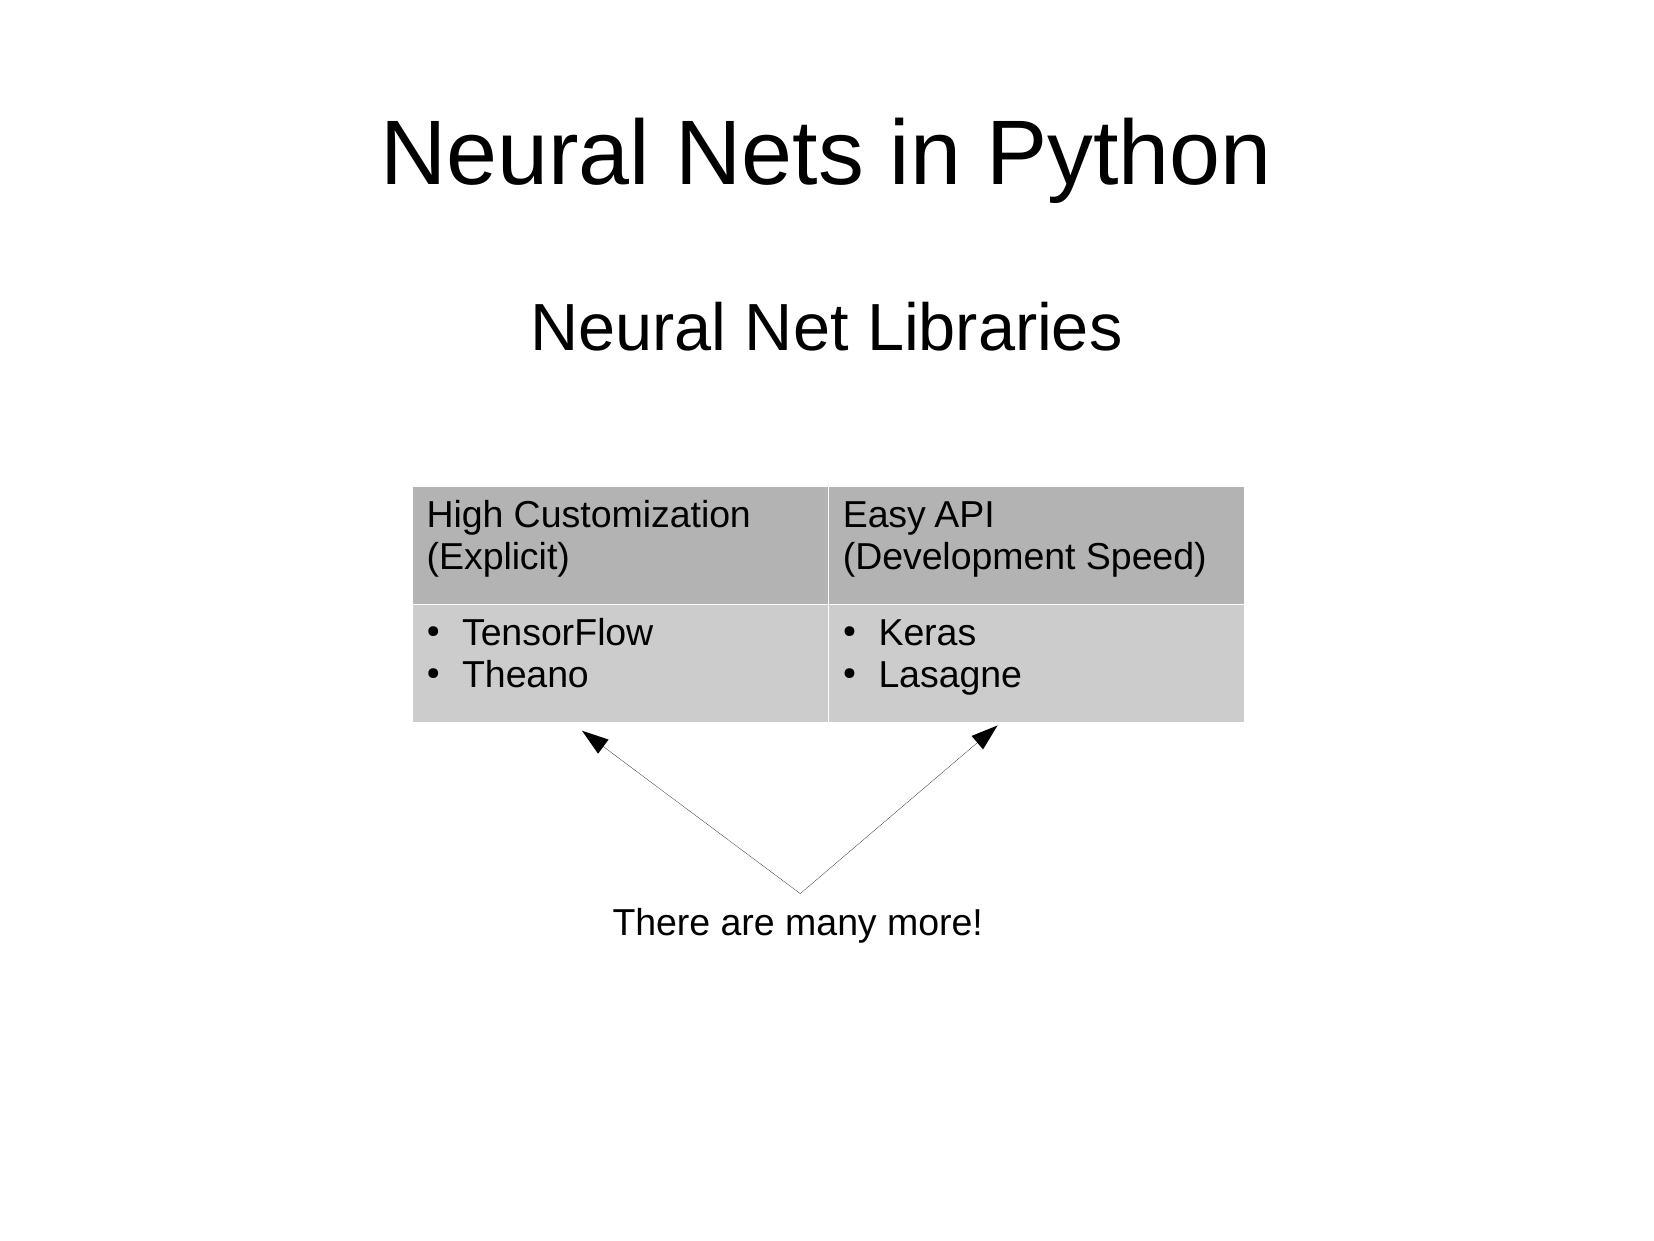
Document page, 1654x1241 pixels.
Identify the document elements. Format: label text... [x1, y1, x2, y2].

table_cell TensorFlow Theano [413, 605, 828, 722]
subtitle Neural Net Libraries [82, 290, 1571, 1010]
title Neural Nets in Python [82, 49, 1571, 257]
text_box There are many more! [597, 893, 1003, 993]
table_cell Keras Lasagne [829, 605, 1244, 722]
table_header Easy API (Development Speed) [829, 487, 1244, 604]
table_header High Customization (Explicit) [413, 487, 828, 604]
